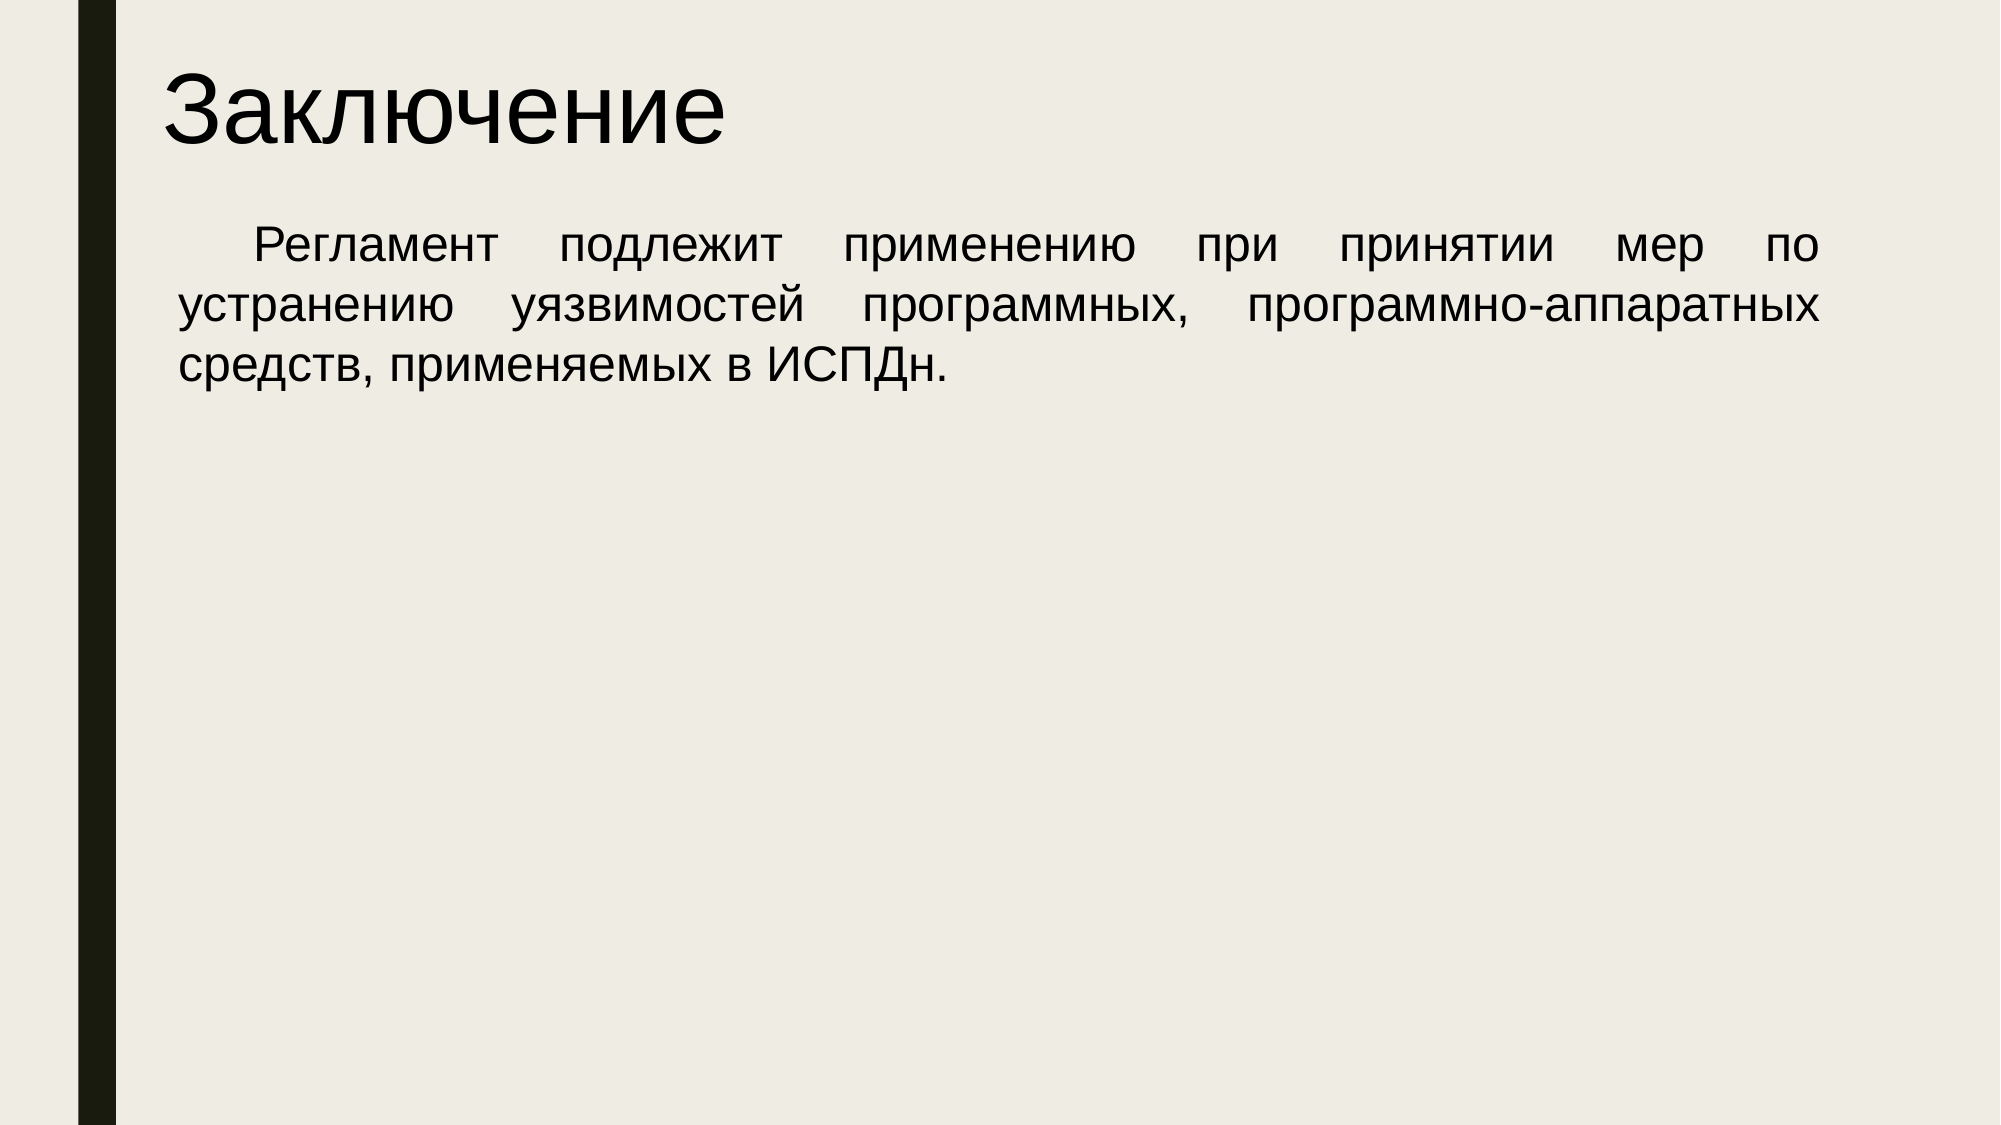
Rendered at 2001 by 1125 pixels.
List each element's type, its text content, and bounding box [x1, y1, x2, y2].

text_box Заключение [147, 36, 879, 172]
text_box Регламент подлежит применению при принятии мер по устранению уязвимостей программных, программно-аппаратных средств, применяемых в ИСПДн. [163, 204, 1836, 400]
